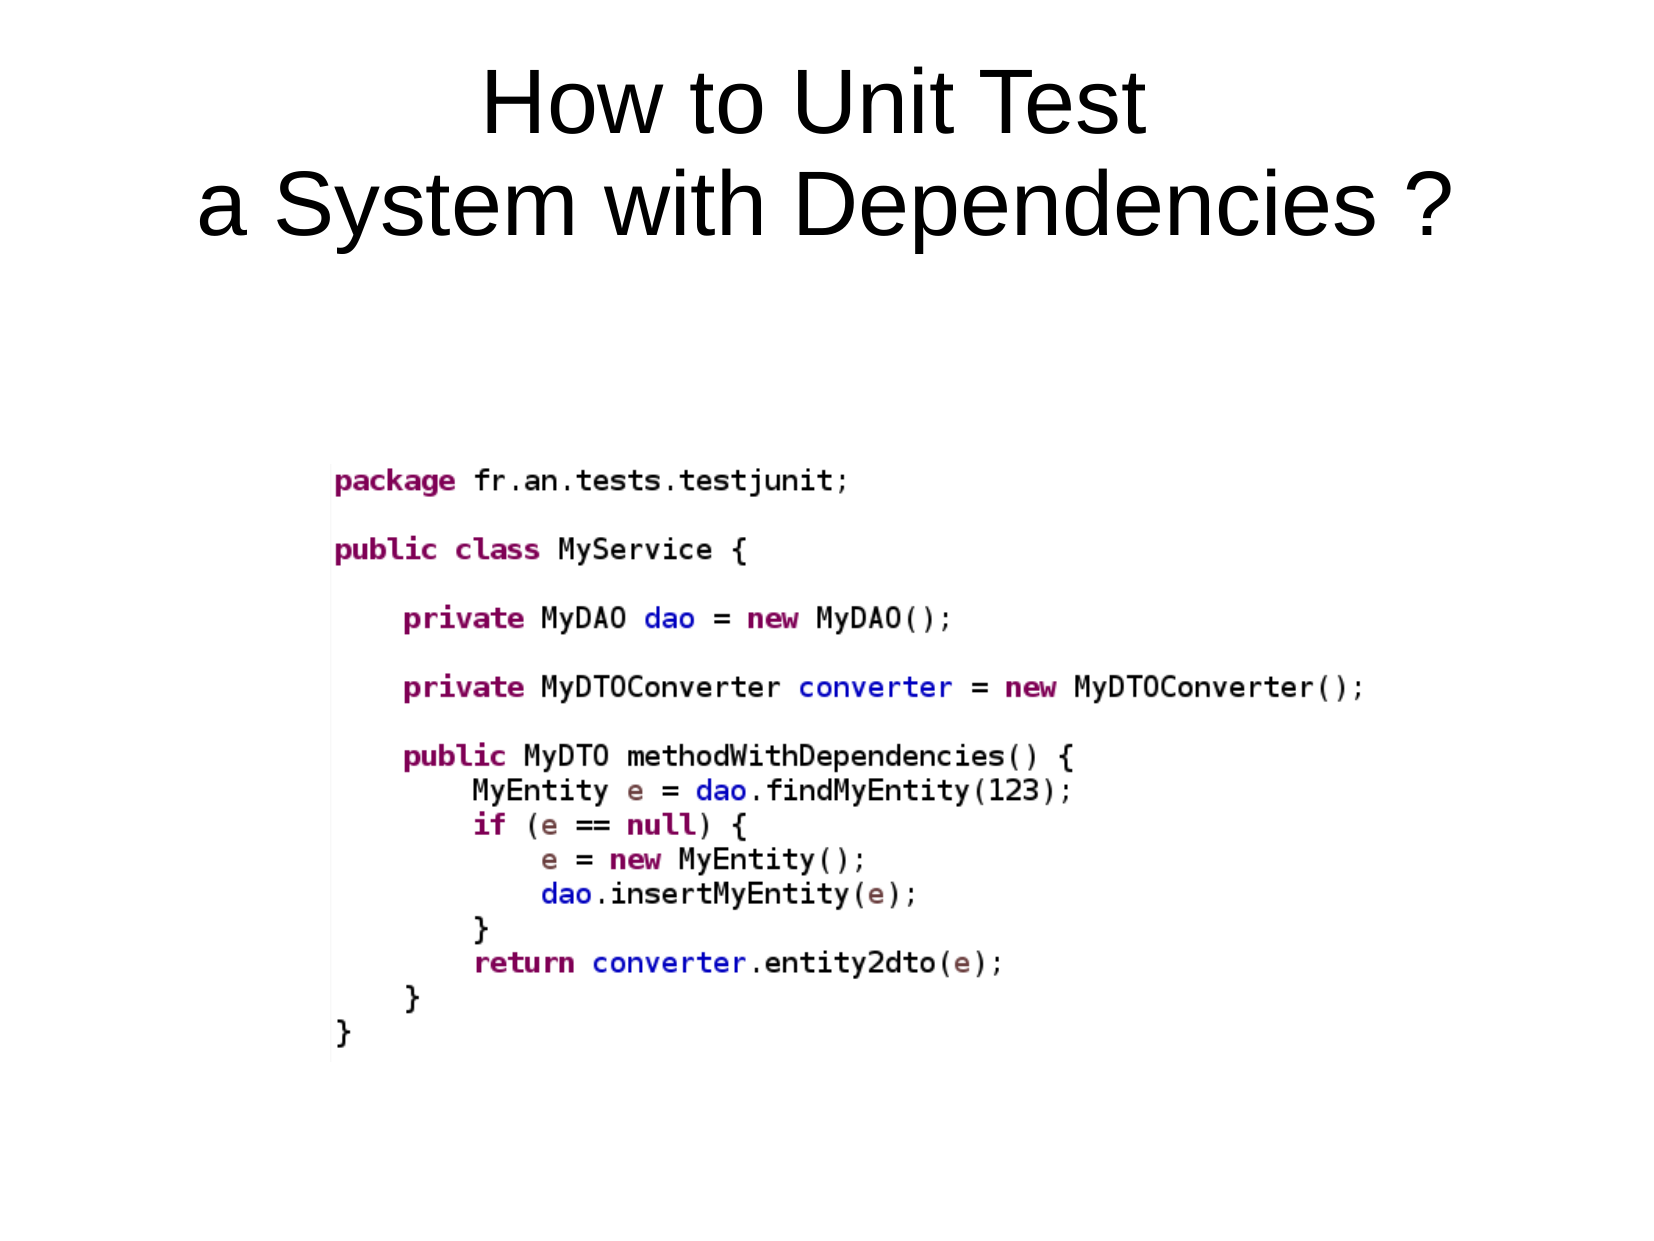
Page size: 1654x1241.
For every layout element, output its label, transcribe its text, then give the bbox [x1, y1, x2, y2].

title How to Unit Test a System with Dependencies ? [82, 49, 1571, 257]
picture [330, 464, 1382, 1062]
